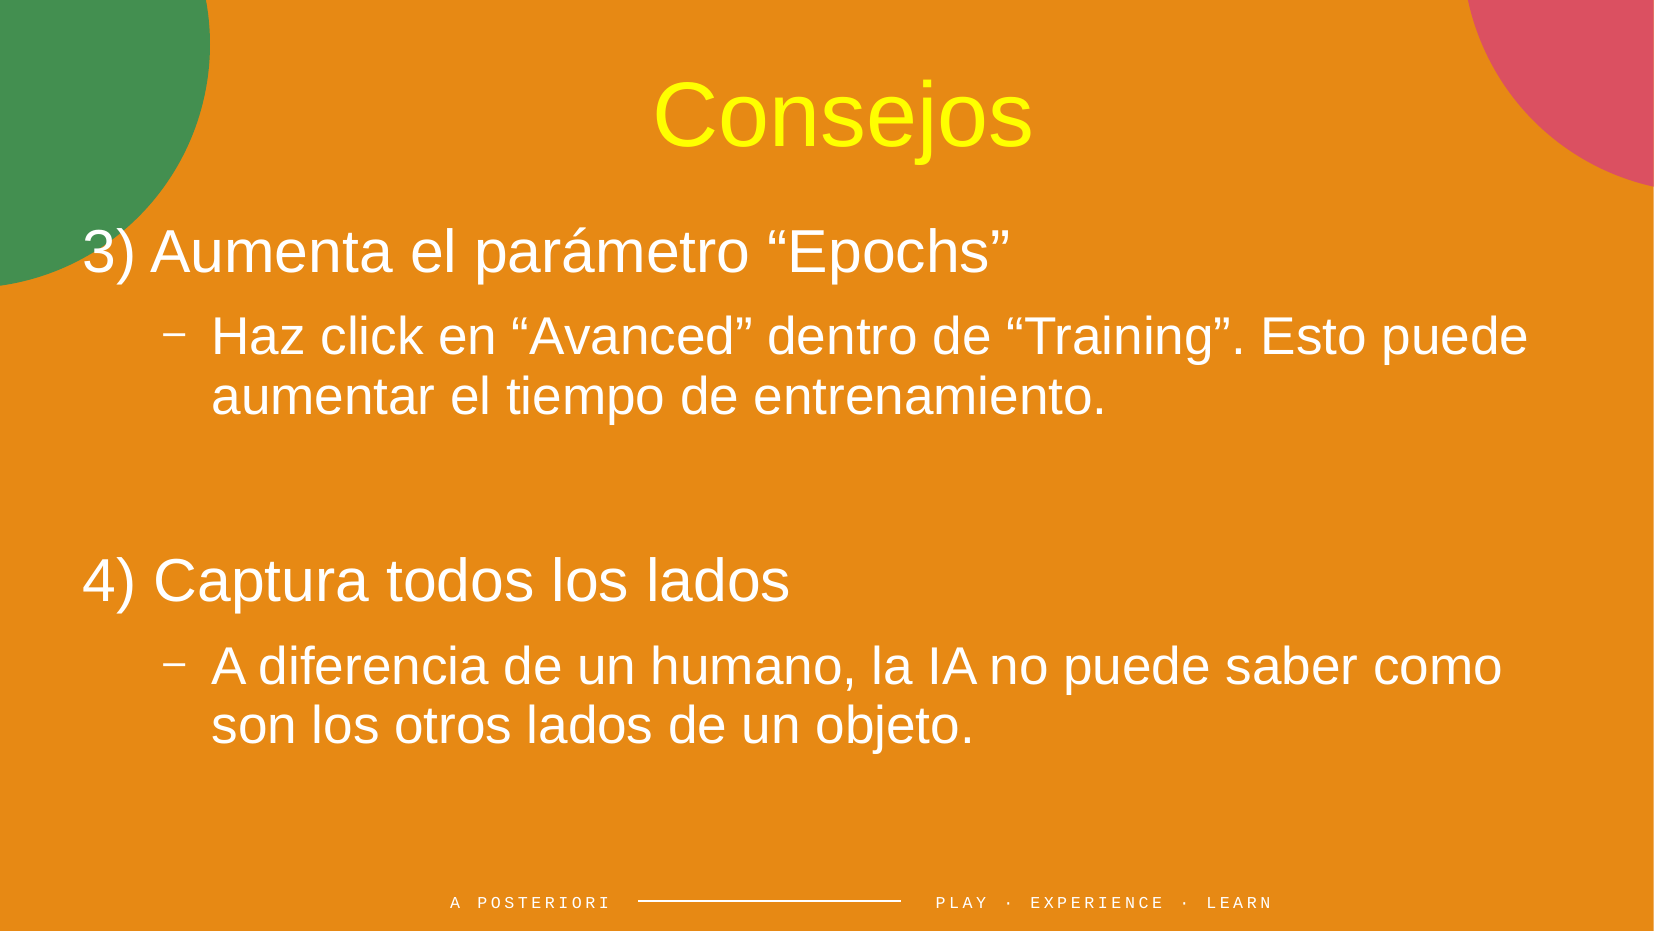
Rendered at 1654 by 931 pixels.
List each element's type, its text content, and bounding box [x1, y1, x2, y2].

list 3) Aumenta el parámetro “Epochs” Haz click en “Avanced” dentro de “Training”. Esto puede aumentar el tiempo de entrenamiento. 4) Captura todos los lados A diferencia de un humano, la IA no puede saber como son los otros lados de un objeto. [82, 217, 1571, 758]
title Consejos [187, 37, 1501, 193]
